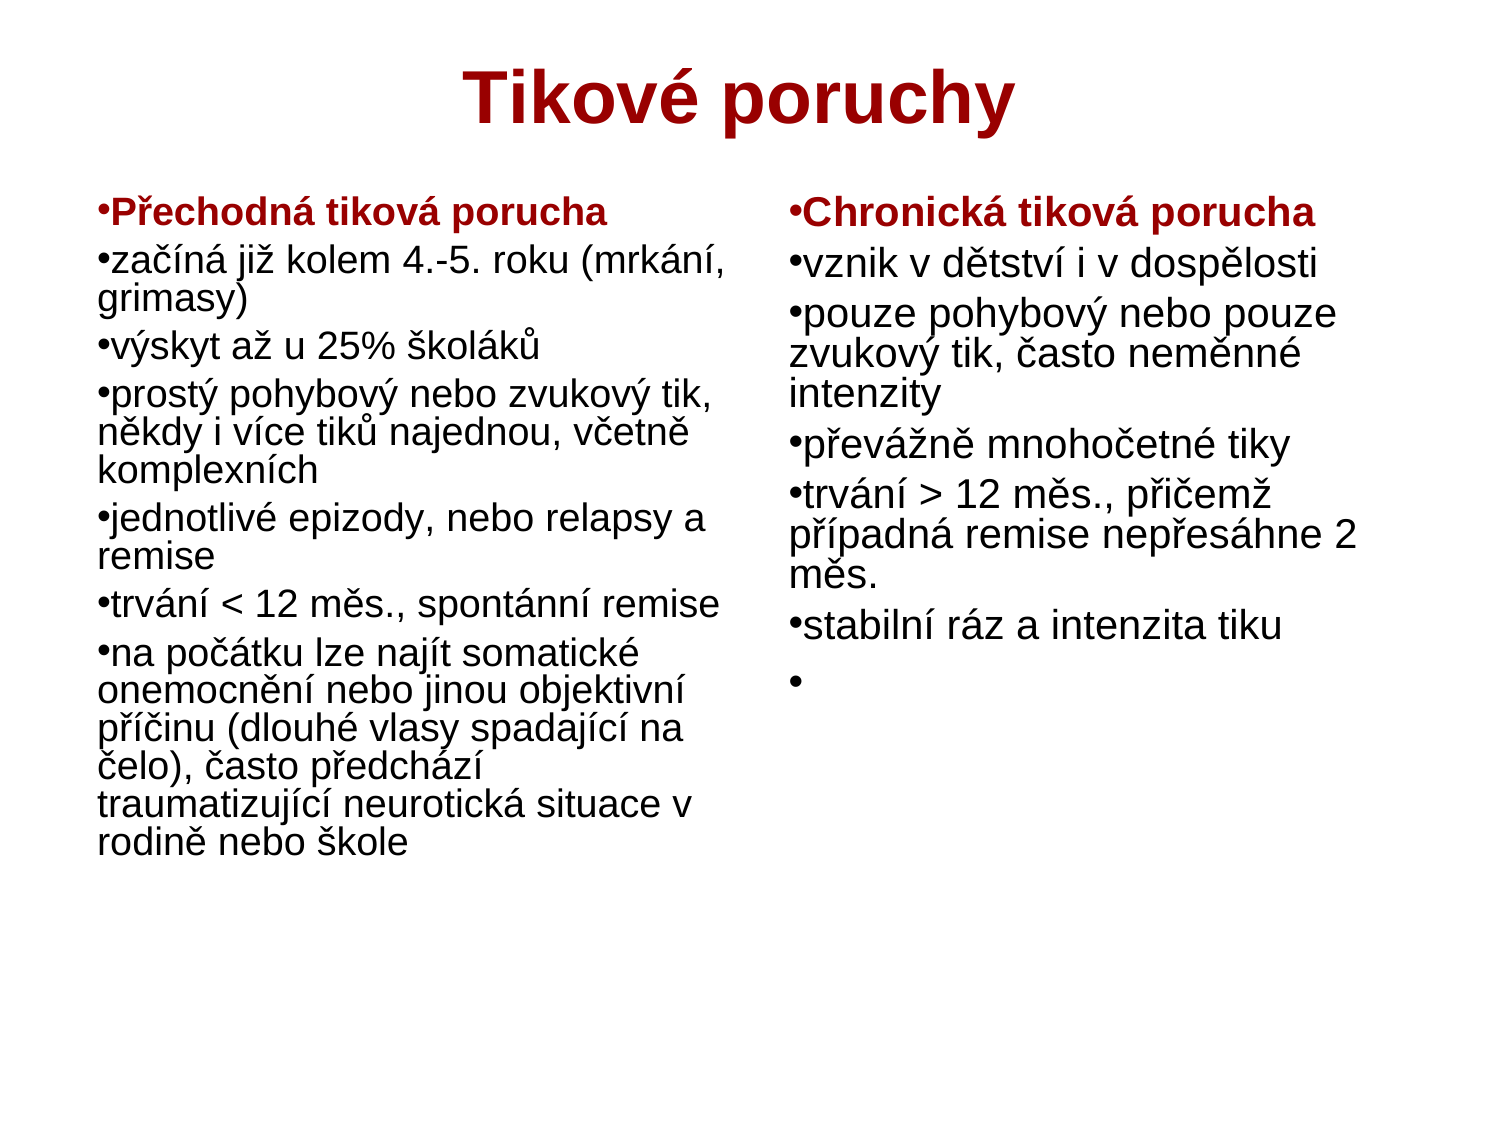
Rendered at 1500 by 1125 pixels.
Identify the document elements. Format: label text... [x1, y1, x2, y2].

list Přechodná tiková porucha začíná již kolem 4.-5. roku (mrkání, grimasy) výskyt až u 25% školáků prostý pohybový nebo zvukový tik, někdy i více tiků najednou, včetně komplexních jednotlivé epizody, nebo relapsy a remise trvání < 12 měs., spontánní remise na počátku lze najít somatické onemocnění nebo jinou objektivní příčinu (dlouhé vlasy spadající na čelo), často předchází traumatizující neurotická situace v rodině nebo škole [82, 187, 745, 930]
title Tikové poruchy [64, 0, 1415, 188]
list Chronická tiková porucha vznik v dětství i v dospělosti pouze pohybový nebo pouze zvukový tik, často neměnné intenzity převážně mnohočetné tiky trvání > 12 měs., přičemž případná remise nepřesáhne 2 měs. stabilní ráz a intenzita tiku [773, 187, 1436, 942]
